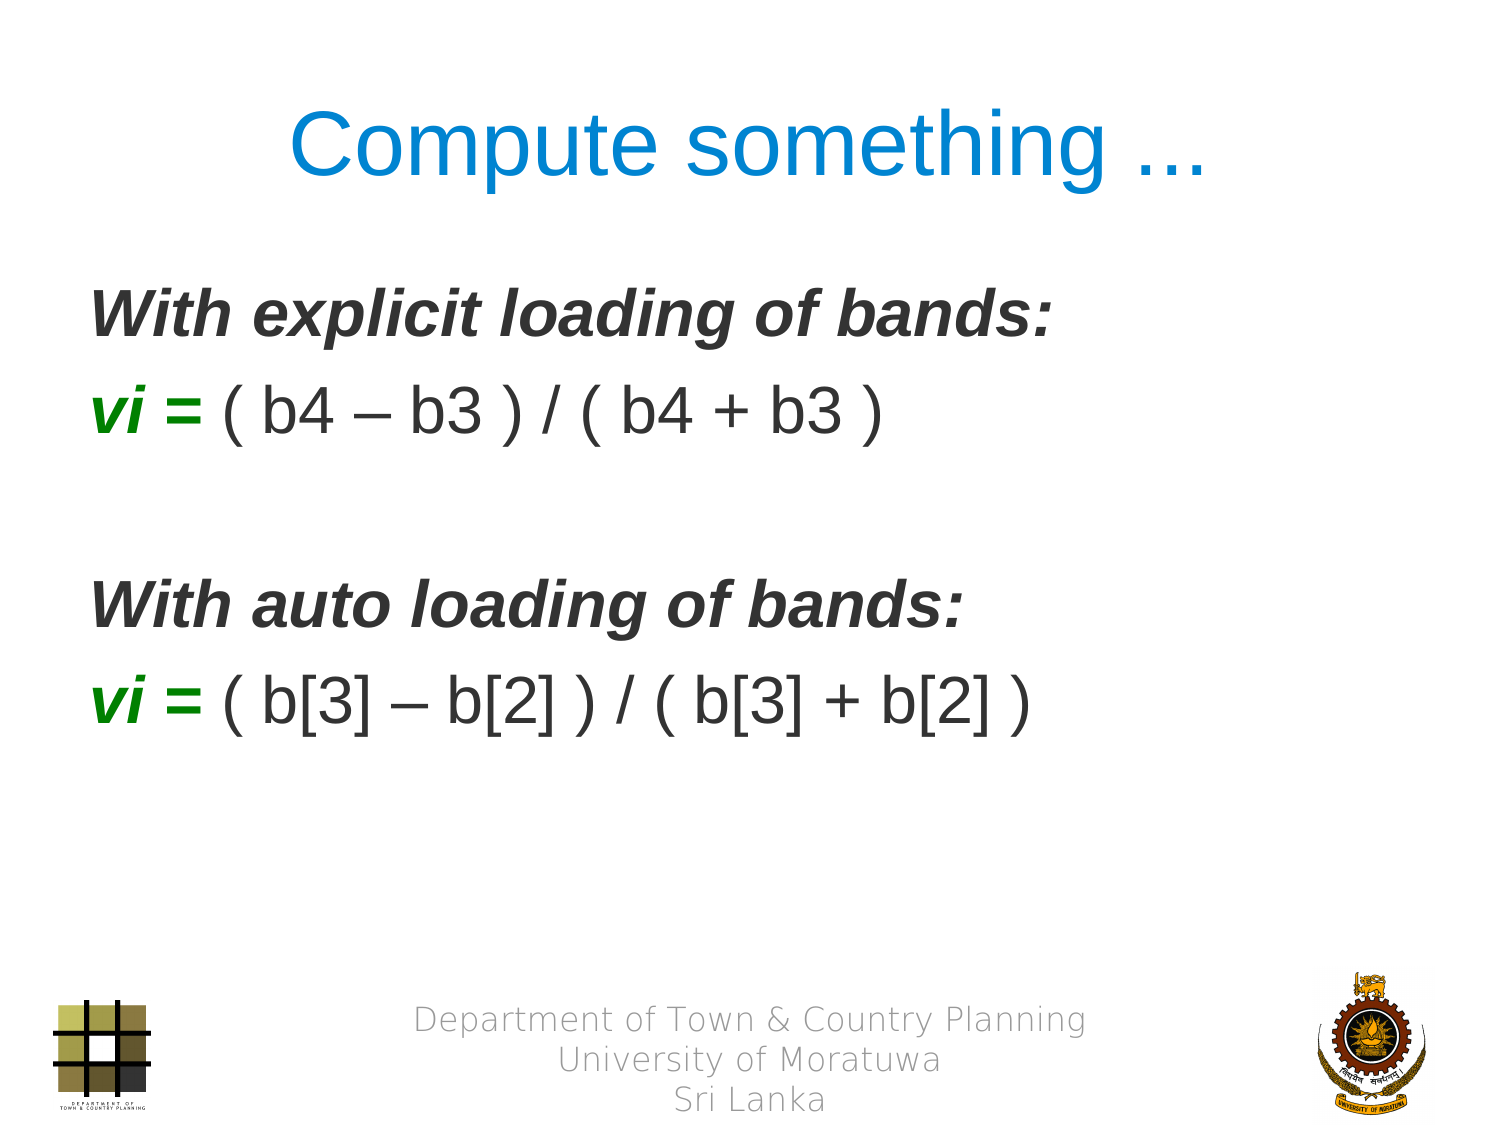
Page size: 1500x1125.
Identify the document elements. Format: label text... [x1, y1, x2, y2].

picture [53, 1000, 151, 1110]
list With explicit loading of bands: vi = ( b4 – b3 ) / ( b4 + b3 ) With auto loading of bands: vi = ( b[3] – b[2] ) / ( b[3] + b[2] ) [75, 262, 1426, 916]
title Compute something ... [75, 45, 1426, 233]
picture [1312, 966, 1435, 1125]
